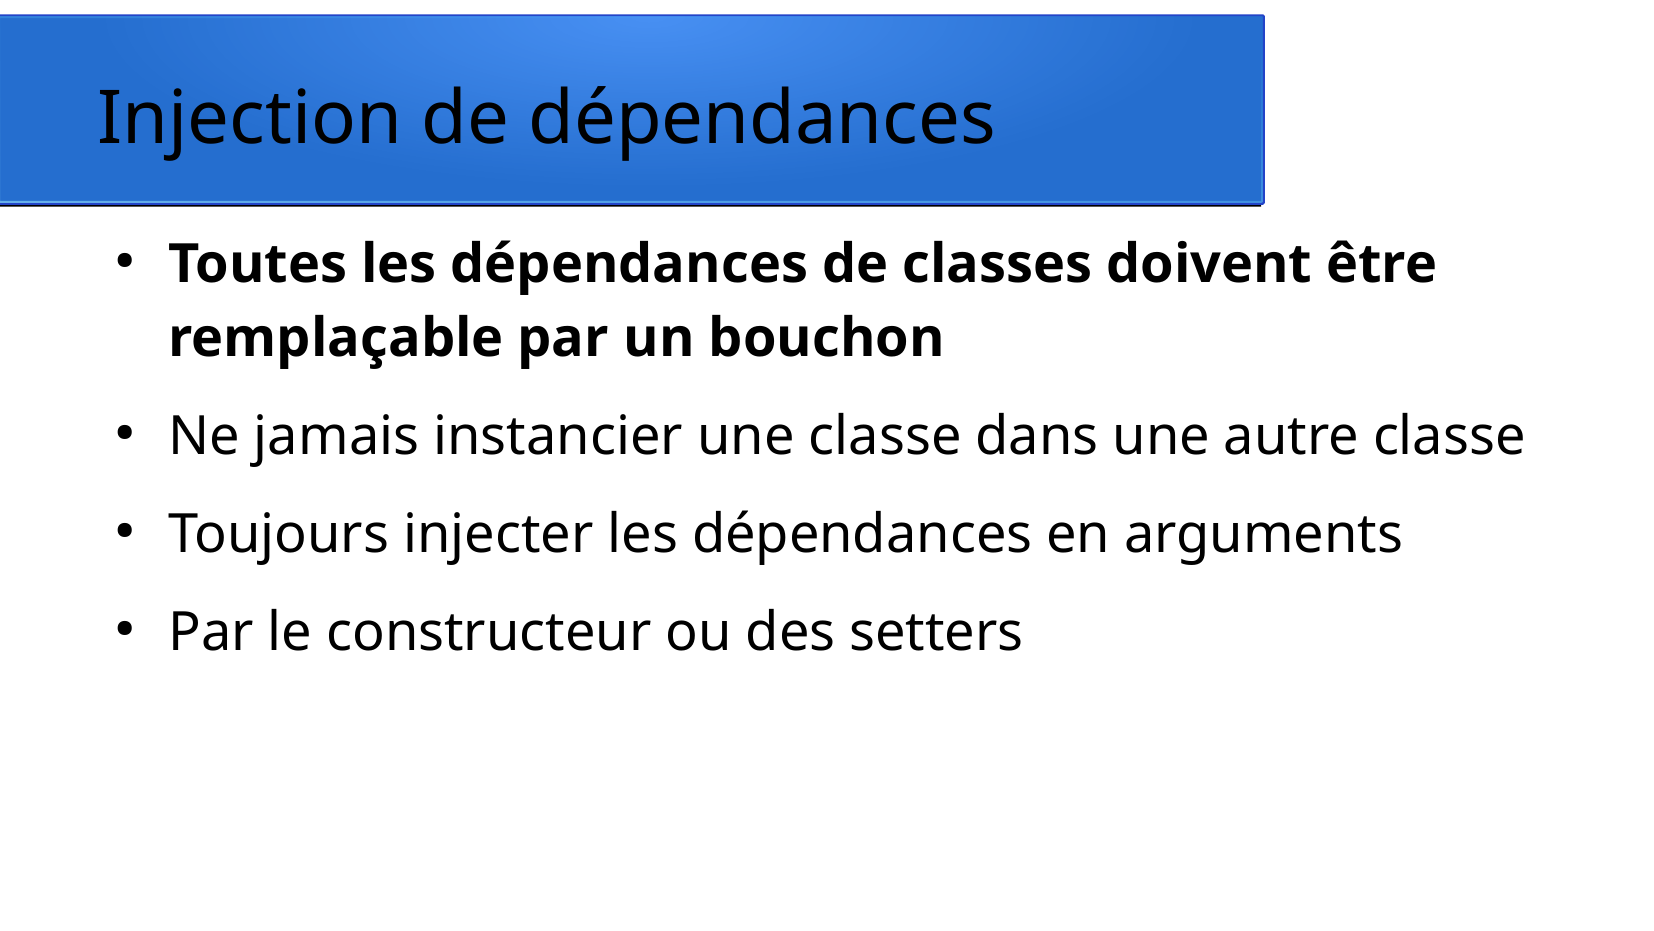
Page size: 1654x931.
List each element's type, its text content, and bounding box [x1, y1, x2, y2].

title Injection de dépendances [82, 37, 1571, 193]
list Toutes les dépendances de classes doivent être remplaçable par un bouchon Ne jamais instancier une classe dans une autre classe Toujours injecter les dépendances en arguments Par le constructeur ou des setters [82, 216, 1571, 719]
